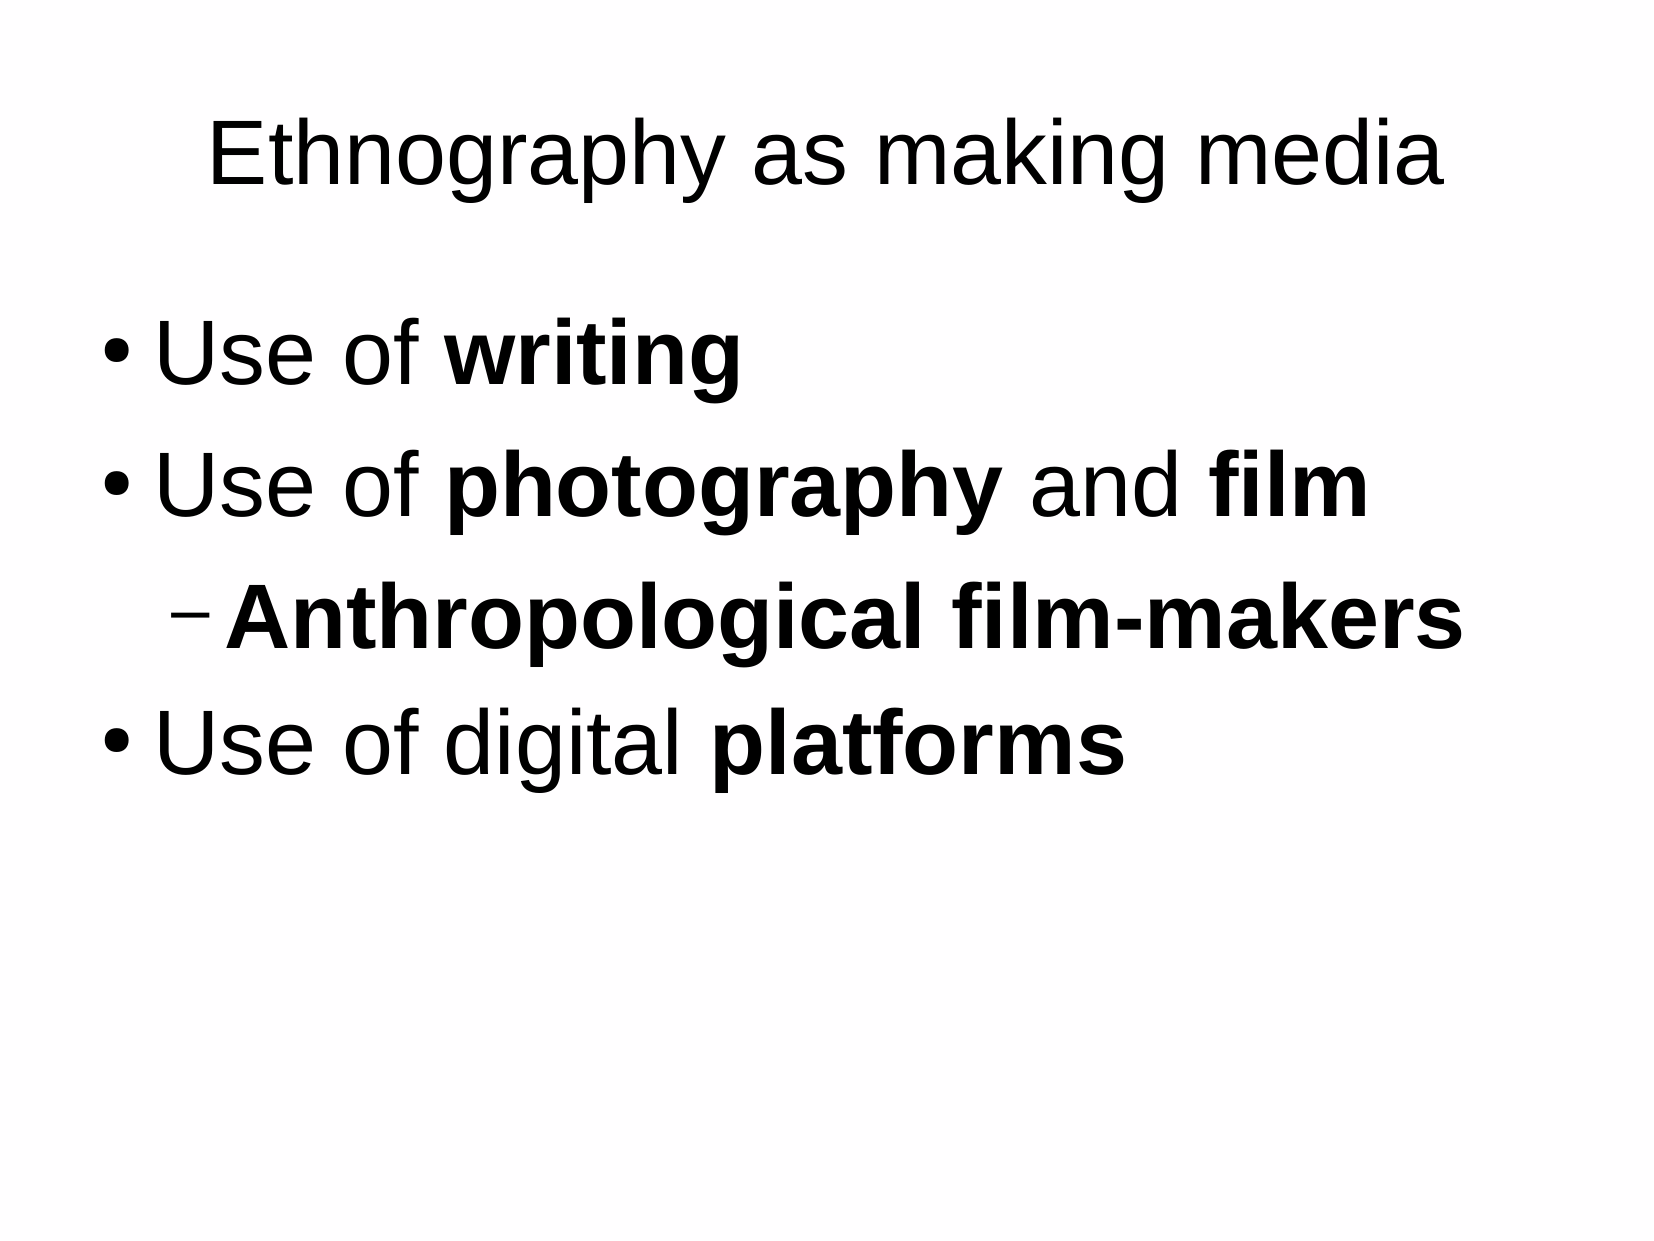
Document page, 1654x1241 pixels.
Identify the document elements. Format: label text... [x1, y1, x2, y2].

list Use of writing Use of photography and film Anthropological film-makers Use of digital platforms [82, 301, 1571, 1022]
title Ethnography as making media [82, 49, 1571, 257]
